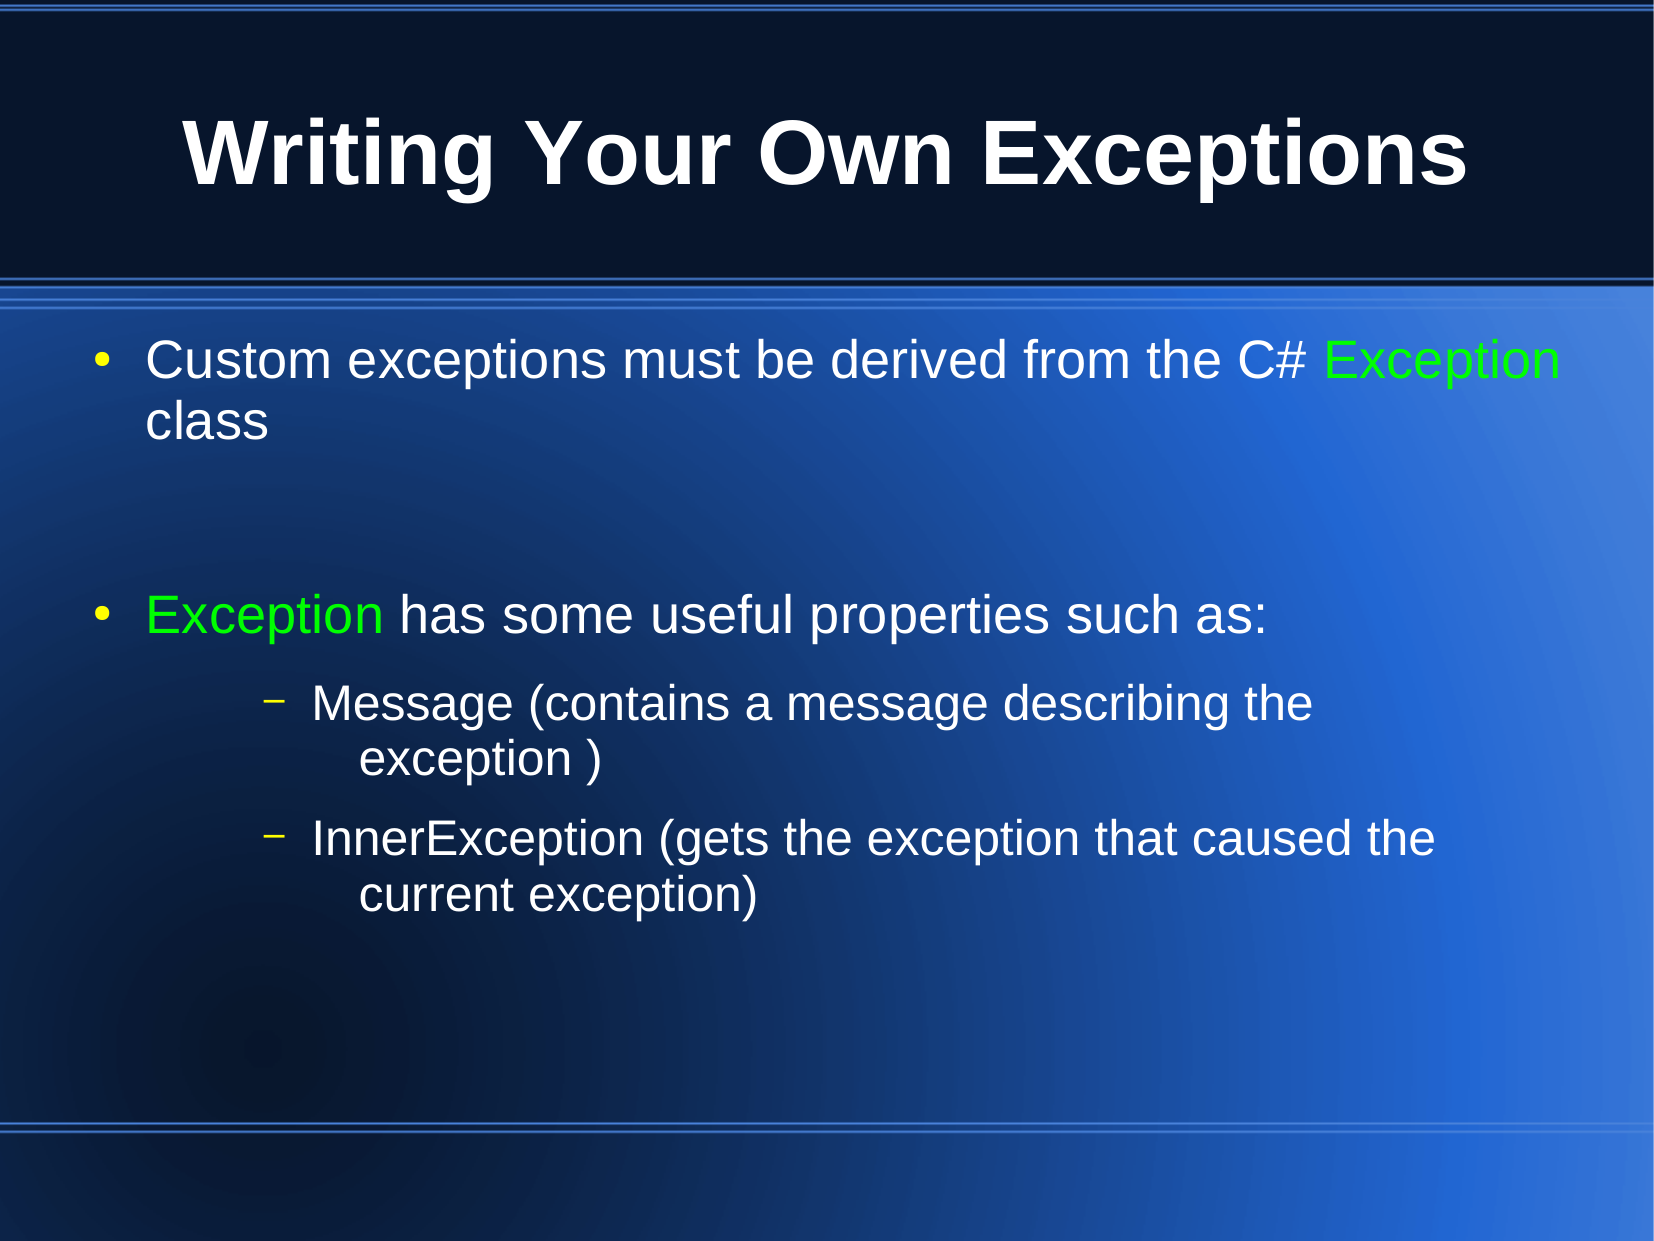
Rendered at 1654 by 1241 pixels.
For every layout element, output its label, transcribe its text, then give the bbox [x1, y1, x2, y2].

list Custom exceptions must be derived from the C# Exception class Exception has some useful properties such as: Message (contains a message describing the exception ) InnerException (gets the exception that caused the current exception) [75, 330, 1564, 1149]
picture [0, 0, 1654, 1241]
title Writing Your Own Exceptions [82, 49, 1571, 257]
